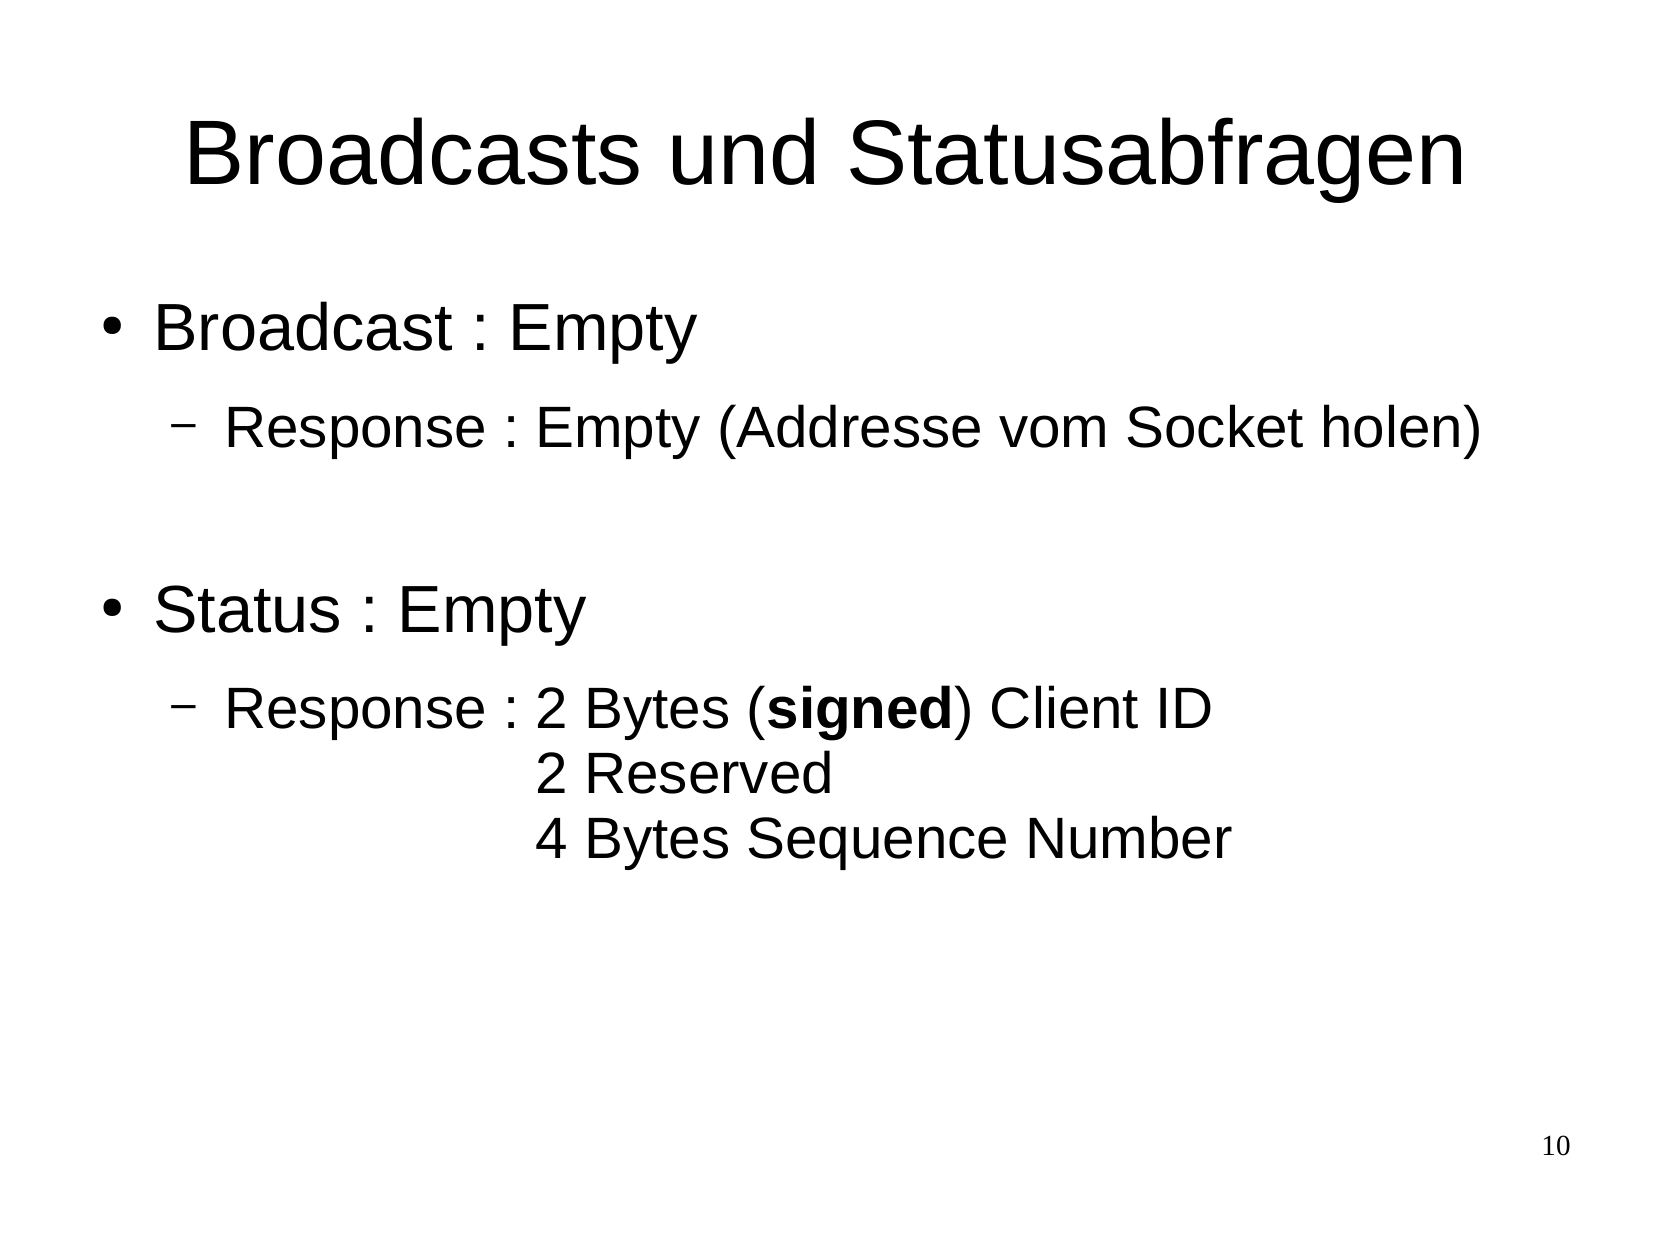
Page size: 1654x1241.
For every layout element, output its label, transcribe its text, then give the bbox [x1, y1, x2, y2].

list Broadcast : Empty Response : Empty (Addresse vom Socket holen) Status : Empty Response : 2 Bytes (signed) Client ID 2 Reserved 4 Bytes Sequence Number [82, 290, 1571, 1109]
title Broadcasts und Statusabfragen [82, 49, 1571, 257]
